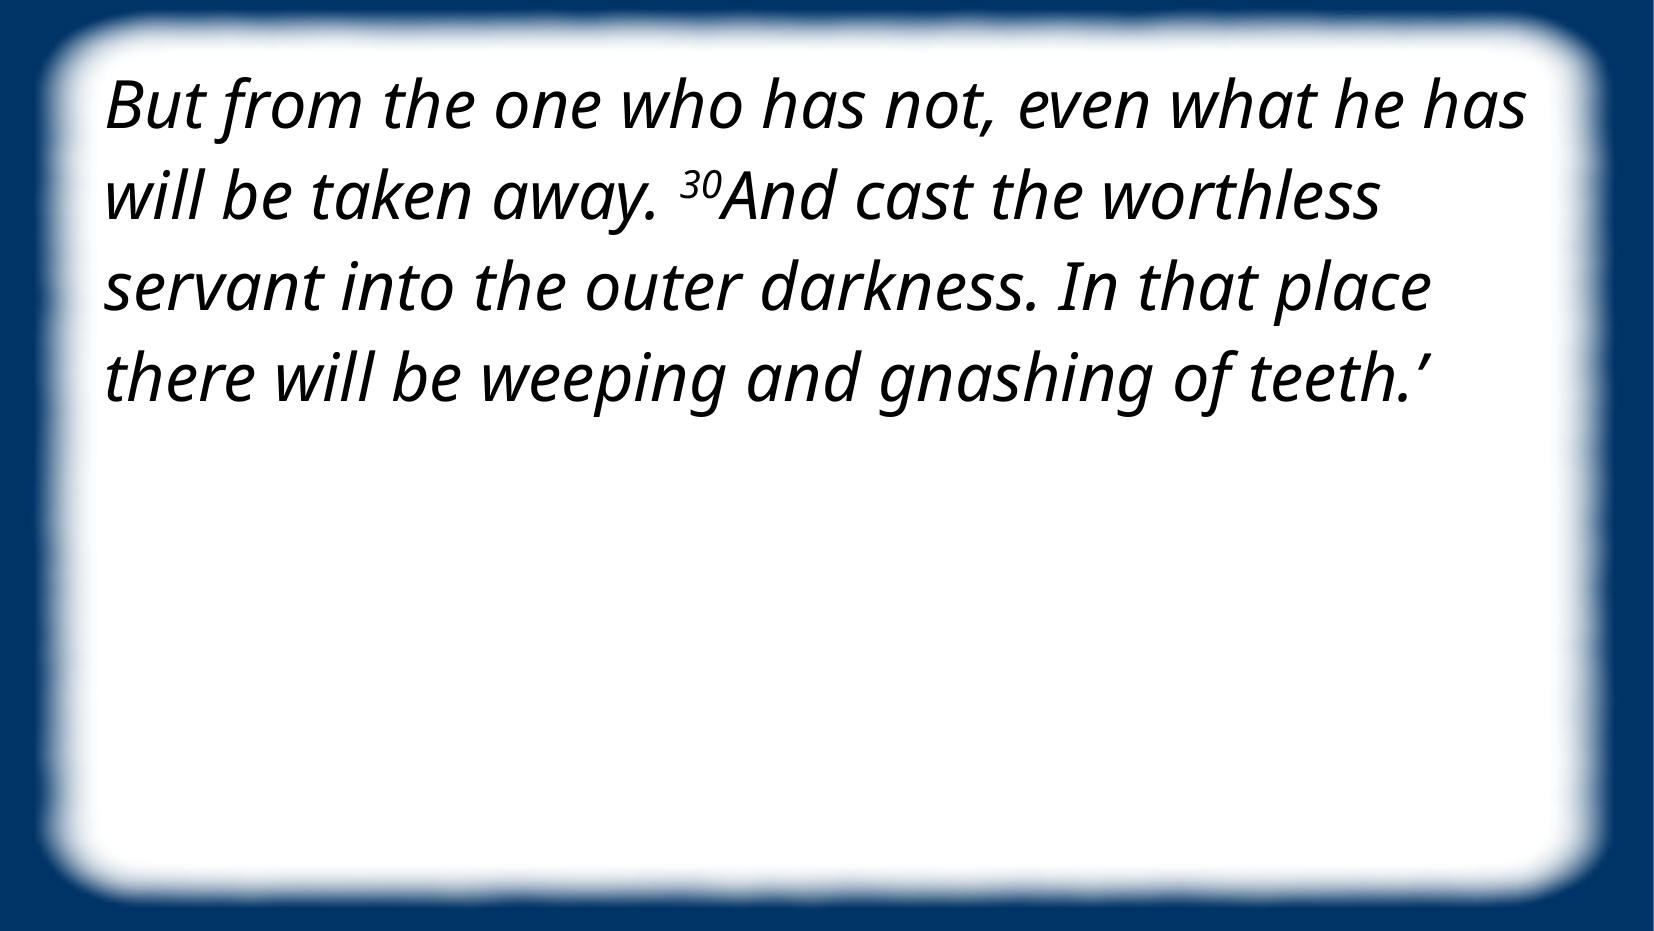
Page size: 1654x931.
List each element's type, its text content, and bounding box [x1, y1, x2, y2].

text_box But from the one who has not, even what he has will be taken away. 30And cast the worthless servant into the outer darkness. In that place there will be weeping and gnashing of teeth.’ [90, 50, 1561, 421]
picture [0, 0, 1654, 931]
